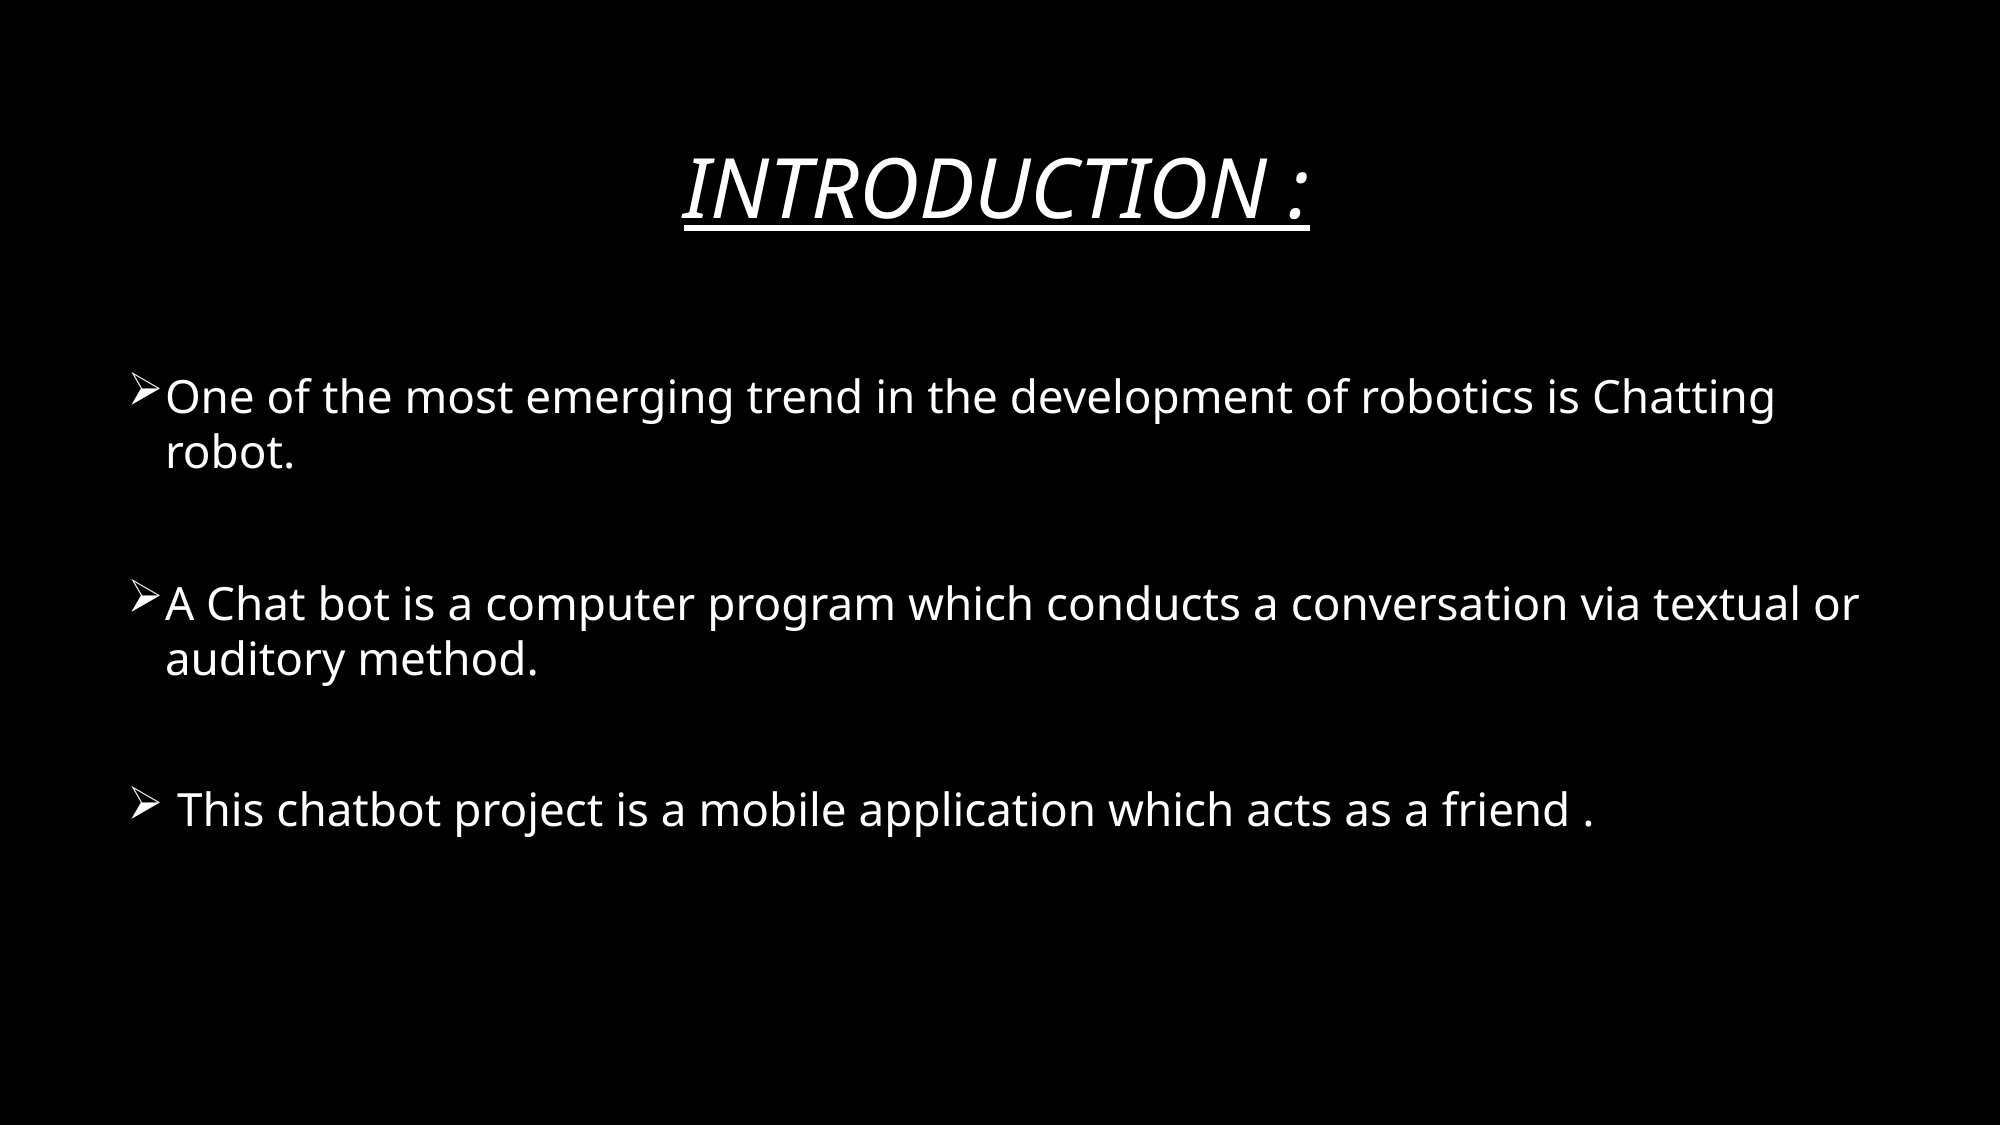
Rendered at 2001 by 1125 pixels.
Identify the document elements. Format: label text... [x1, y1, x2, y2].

title Introduction : [301, 131, 1326, 252]
list One of the most emerging trend in the development of robotics is Chatting robot. A Chat bot is a computer program which conducts a conversation via textual or auditory method. This chatbot project is a mobile application which acts as a friend . [112, 360, 1888, 1021]
